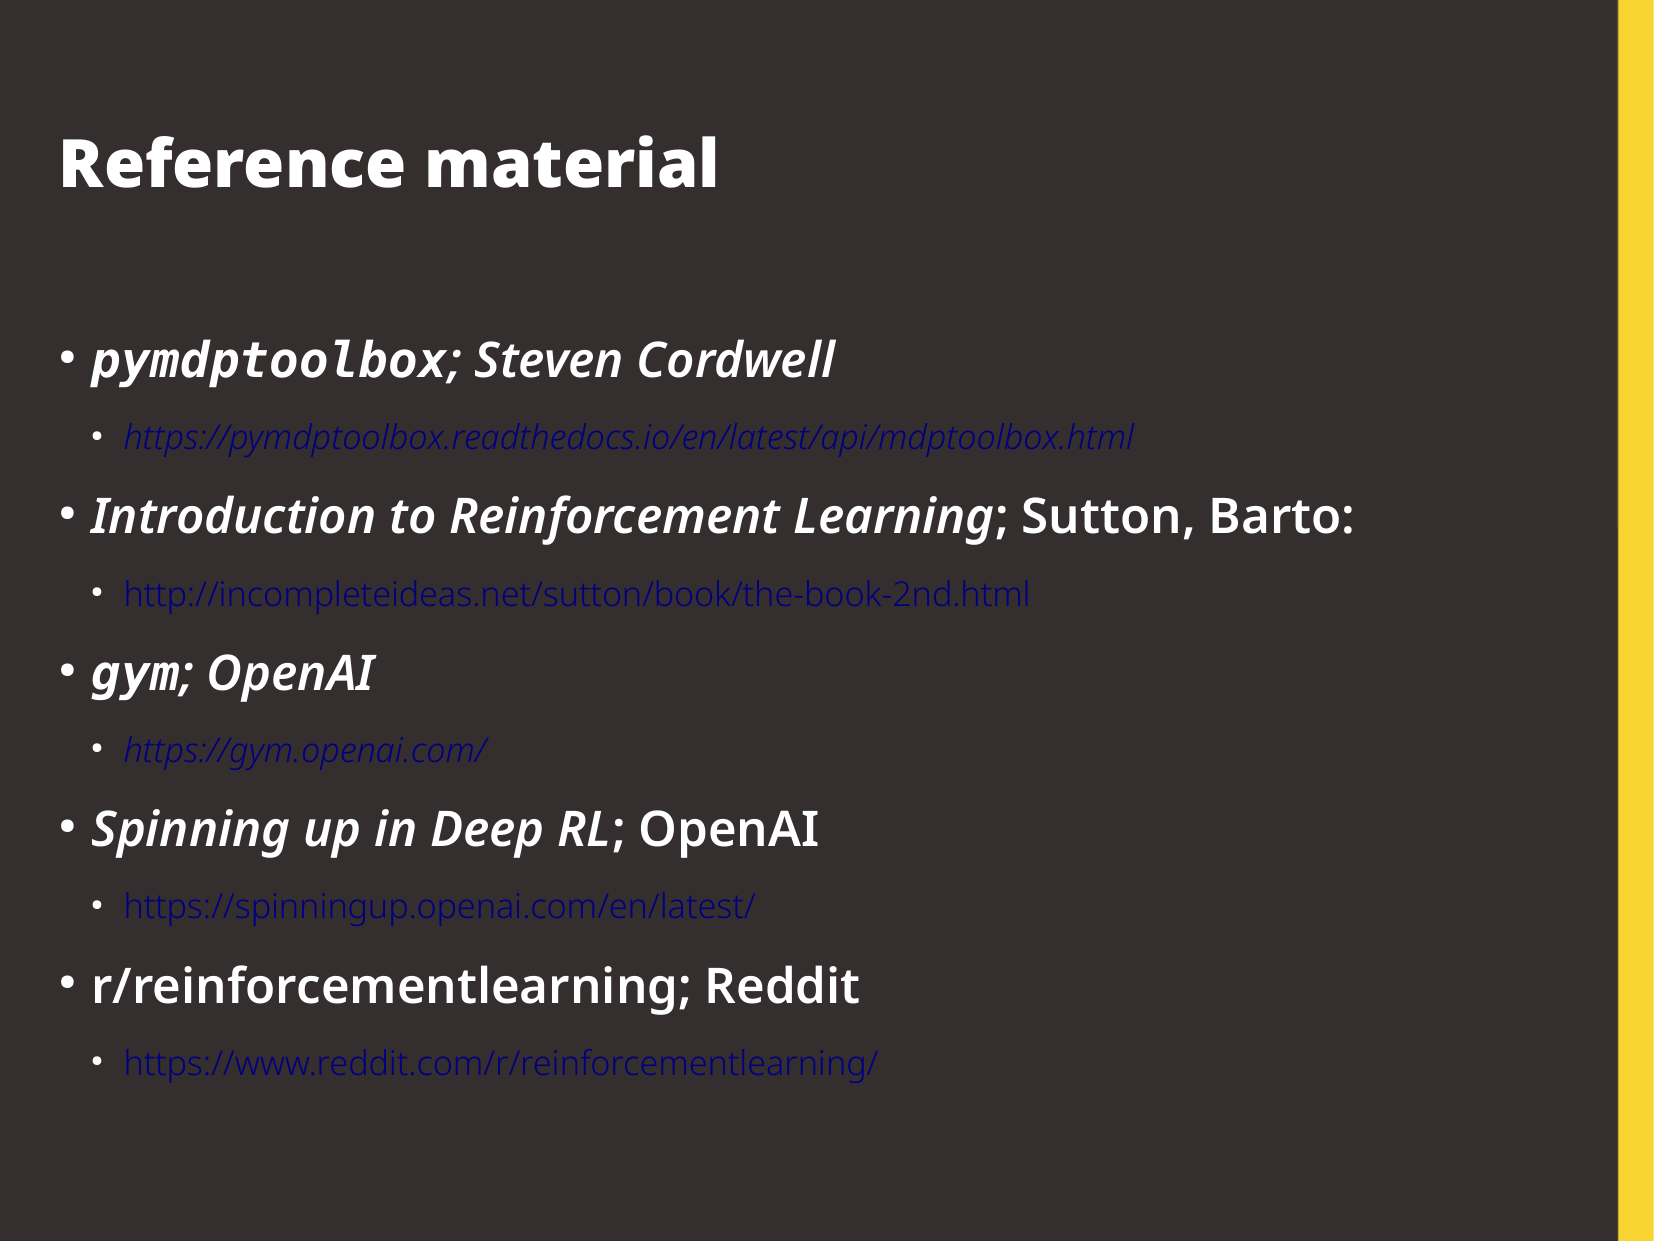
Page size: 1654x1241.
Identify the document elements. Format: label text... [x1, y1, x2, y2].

list pymdptoolbox; Steven Cordwell https://pymdptoolbox.readthedocs.io/en/latest/api/mdptoolbox.html Introduction to Reinforcement Learning; Sutton, Barto: http://incompleteideas.net/sutton/book/the-book-2nd.html gym; OpenAI https://gym.openai.com/ Spinning up in Deep RL; OpenAI https://spinningup.openai.com/en/latest/ r/reinforcementlearning; Reddit https://www.reddit.com/r/reinforcementlearning/ [59, 324, 1565, 1093]
title Reference material [59, 59, 1595, 207]
picture [0, 0, 1654, 1241]
